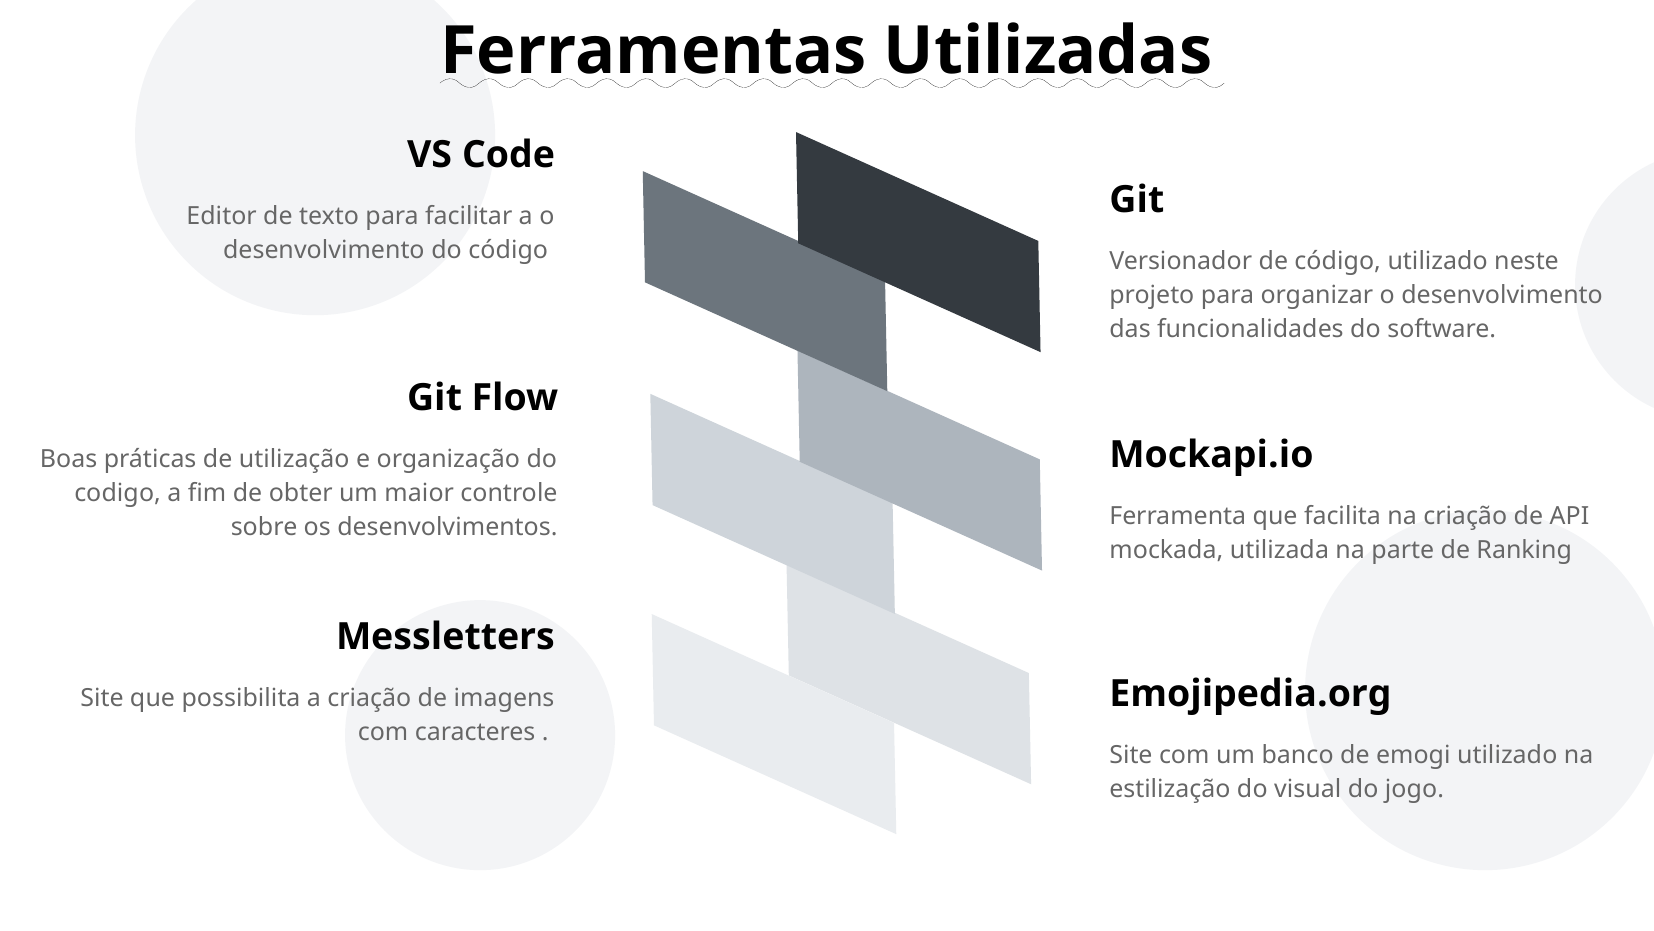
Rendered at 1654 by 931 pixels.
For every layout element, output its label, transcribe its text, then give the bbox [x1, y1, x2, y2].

text_box Ferramenta que facilita na criação de API mockada, utilizada na parte de Ranking [1094, 490, 1650, 614]
text_box Editor de texto para facilitar a o desenvolvimento do código [15, 190, 571, 313]
text_box Mockapi.io [1094, 420, 1425, 481]
text_box Site com um banco de emogi utilizado na estilização do visual do jogo. [1094, 729, 1650, 853]
text_box Versionador de código, utilizado neste projeto para organizar o desenvolvimento das funcionalidades do software. [1094, 235, 1650, 358]
text_box Boas práticas de utilização e organização do codigo, a fim de obter um maior controle sobre os desenvolvimentos. [18, 432, 574, 608]
text_box Ferramentas Utilizadas [425, 0, 1339, 148]
text_box Git [1094, 165, 1425, 231]
text_box Site que possibilita a criação de imagens com caracteres . [15, 672, 571, 796]
text_box VS Code [240, 120, 571, 186]
text_box Messletters [240, 602, 571, 668]
text_box Emojipedia.org [1094, 659, 1425, 726]
text_box Git Flow [243, 362, 574, 429]
